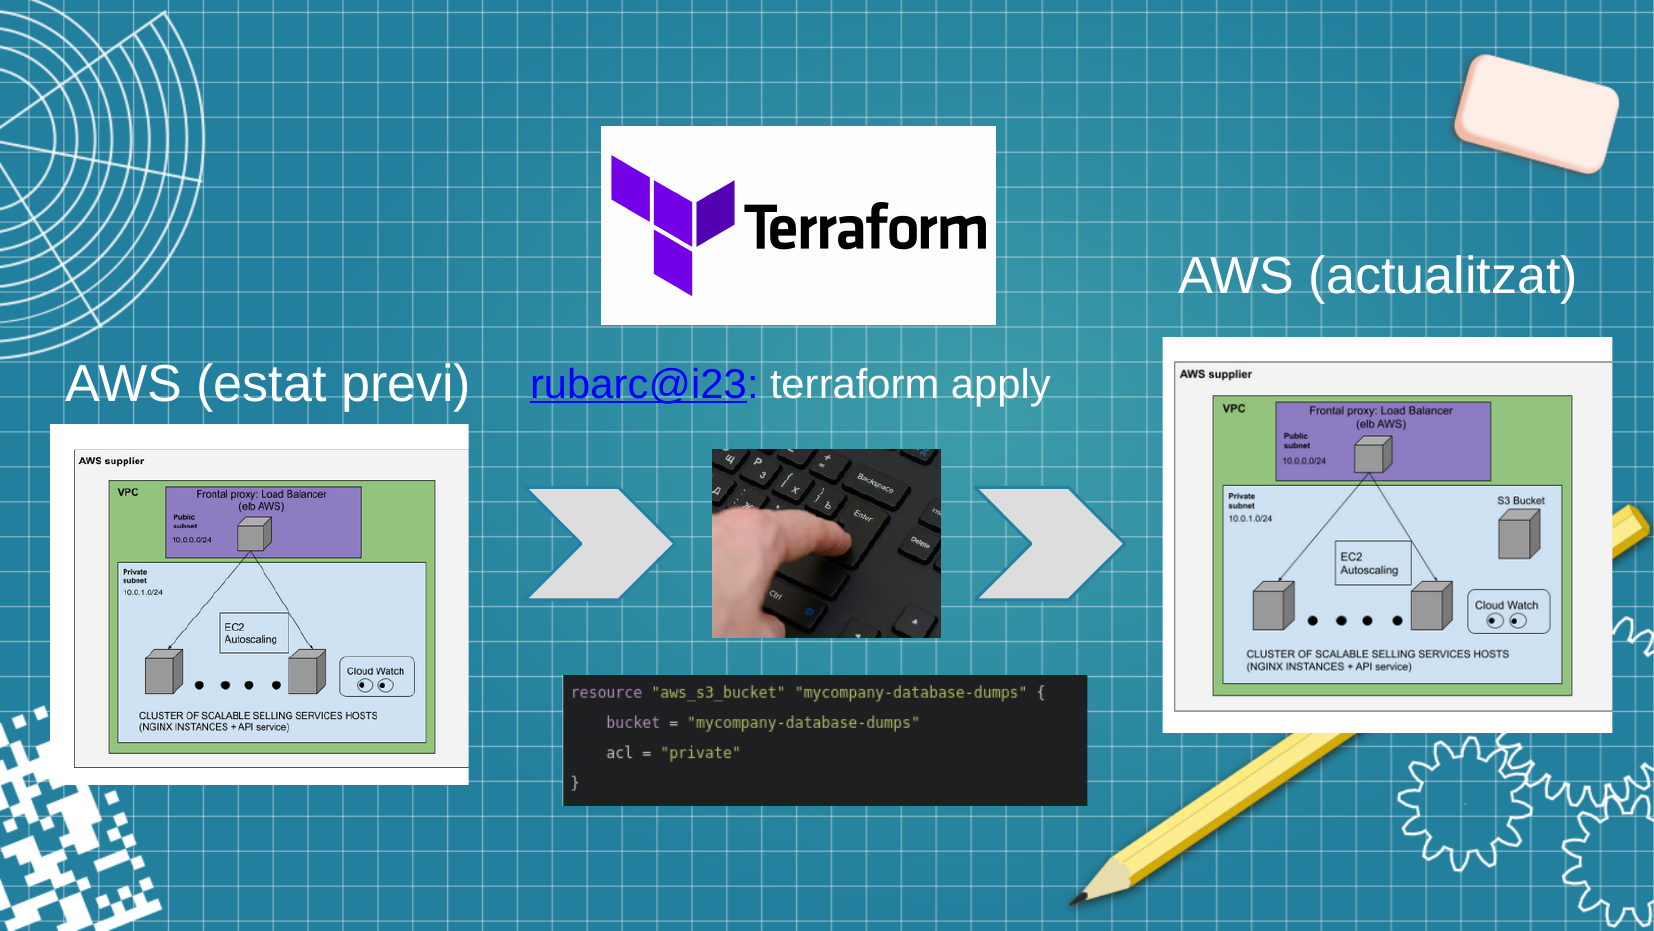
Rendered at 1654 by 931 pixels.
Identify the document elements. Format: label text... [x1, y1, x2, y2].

text_box [974, 487, 1125, 600]
text_box AWS (actualitzat) [1178, 241, 1597, 316]
text_box AWS (estat previ) [65, 349, 492, 425]
text_box [524, 487, 675, 600]
text_box rubarc@i23: terraform apply [515, 349, 1082, 425]
picture [0, 0, 1654, 931]
